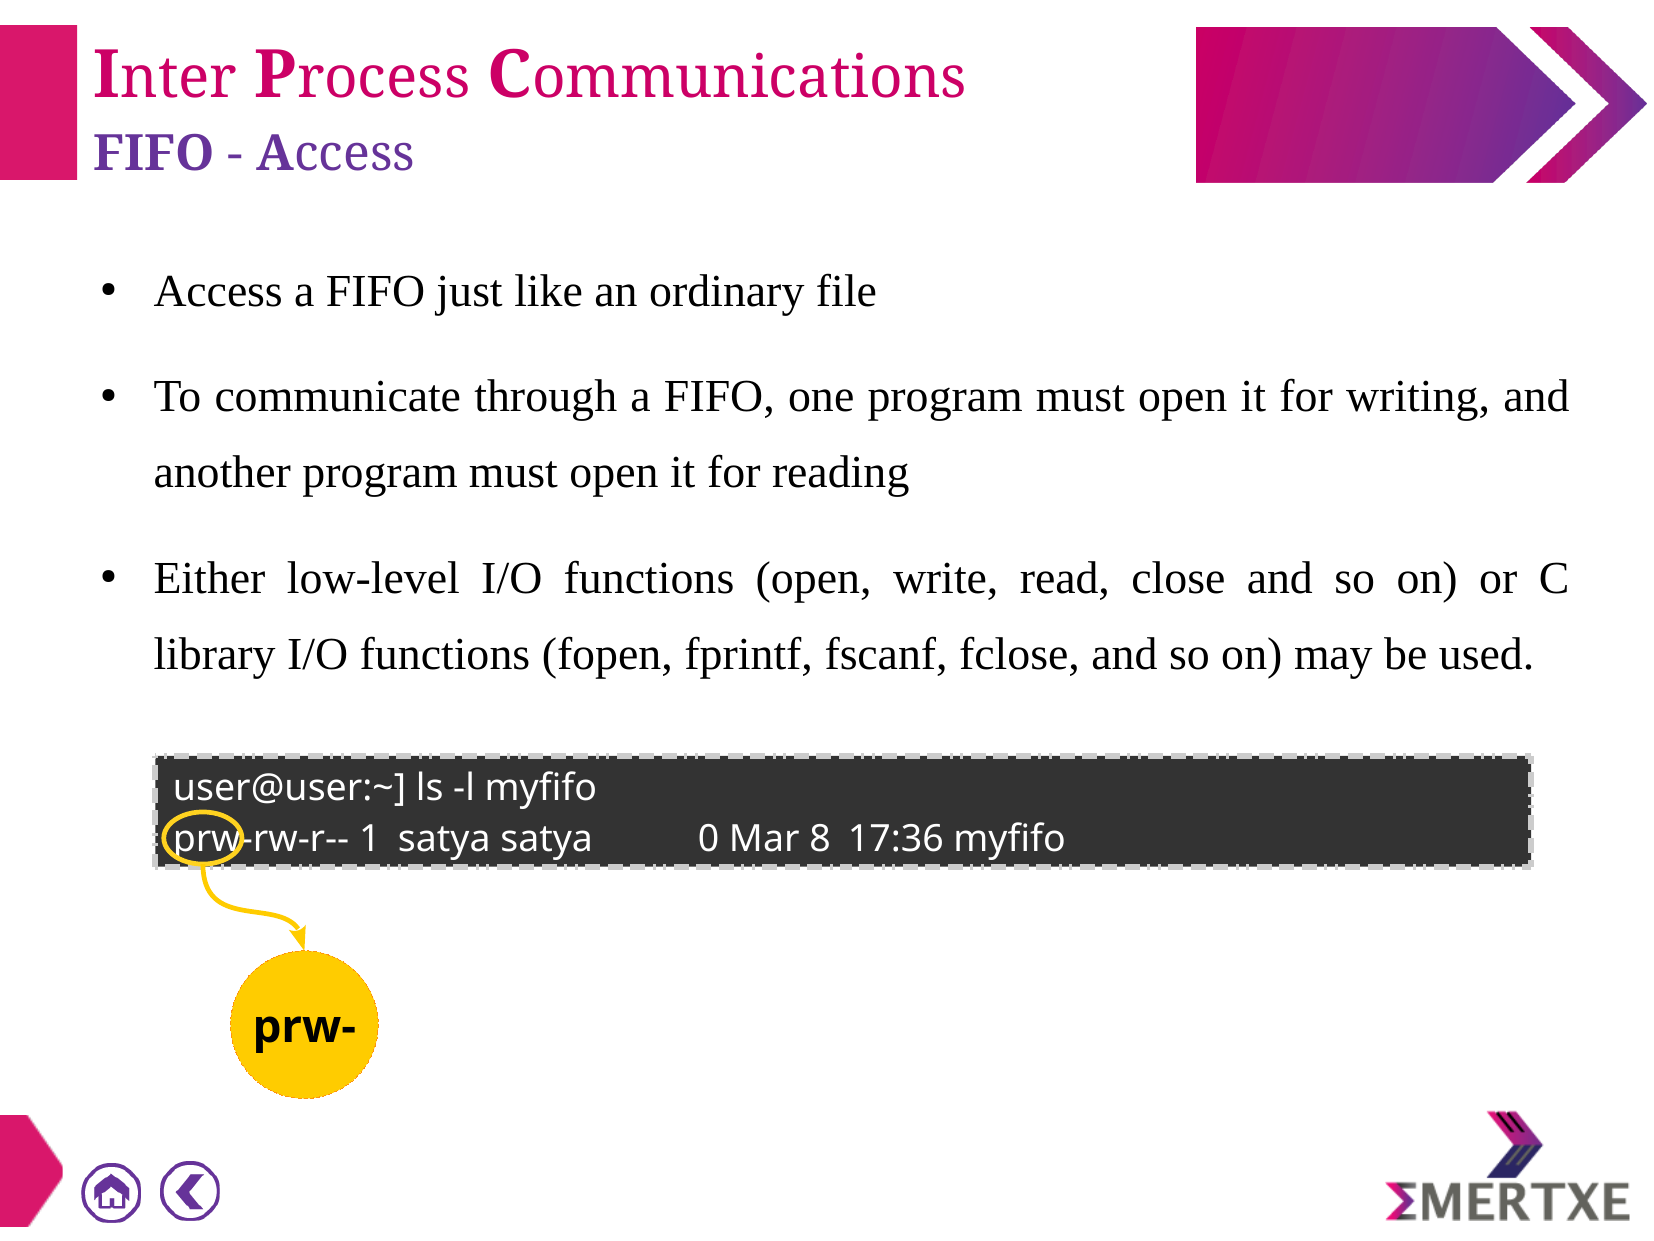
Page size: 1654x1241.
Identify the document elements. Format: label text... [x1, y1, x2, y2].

text_box prw- [230, 950, 379, 1099]
title Inter Process Communications FIFO - Access [93, 2, 1571, 210]
picture [160, 1161, 220, 1221]
picture [1385, 1107, 1631, 1221]
text_box user@user:~] ls -l myfifo prw-rw-r-- 1 satya satya 0 Mar 8 17:36 myfifo [167, 815, 237, 861]
picture [81, 1163, 141, 1223]
picture [1571, 27, 1647, 183]
text_box user@user:~] ls -l myfifo prw-rw-r-- 1 satya satya 0 Mar 8 17:36 myfifo [155, 755, 1532, 867]
list Access a FIFO just like an ordinary file To communicate through a FIFO, one program must open it for writing, and another program must open it for reading Either low-level I/O functions (open, write, read, close and so on) or C library I/O functions (fopen, fprintf, fscanf, fclose, and so on) may be used. [82, 240, 1571, 730]
